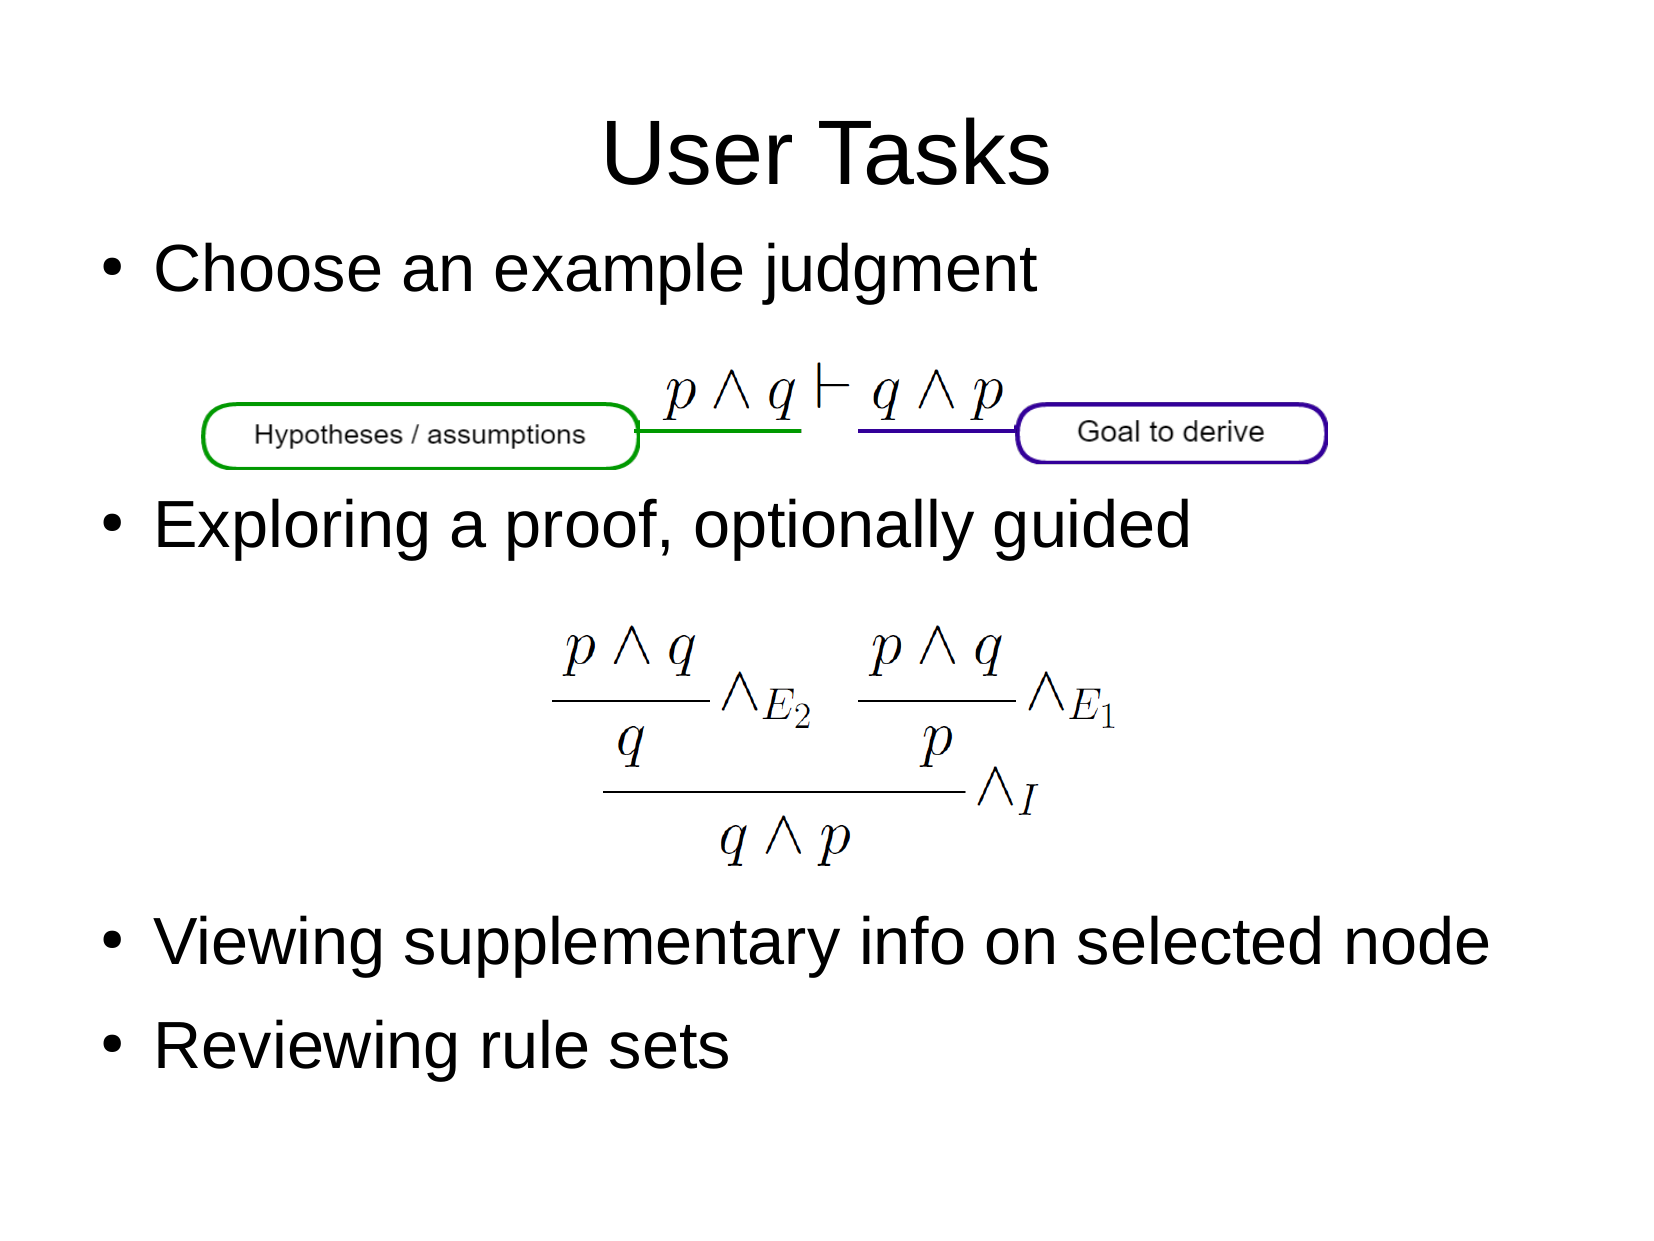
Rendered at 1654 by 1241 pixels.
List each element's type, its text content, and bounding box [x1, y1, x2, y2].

picture [542, 605, 1123, 882]
title User Tasks [82, 49, 1571, 231]
picture [200, 344, 1328, 472]
list Choose an example judgment Exploring a proof, optionally guided Viewing supplementary info on selected node Reviewing rule sets [82, 231, 1571, 1144]
